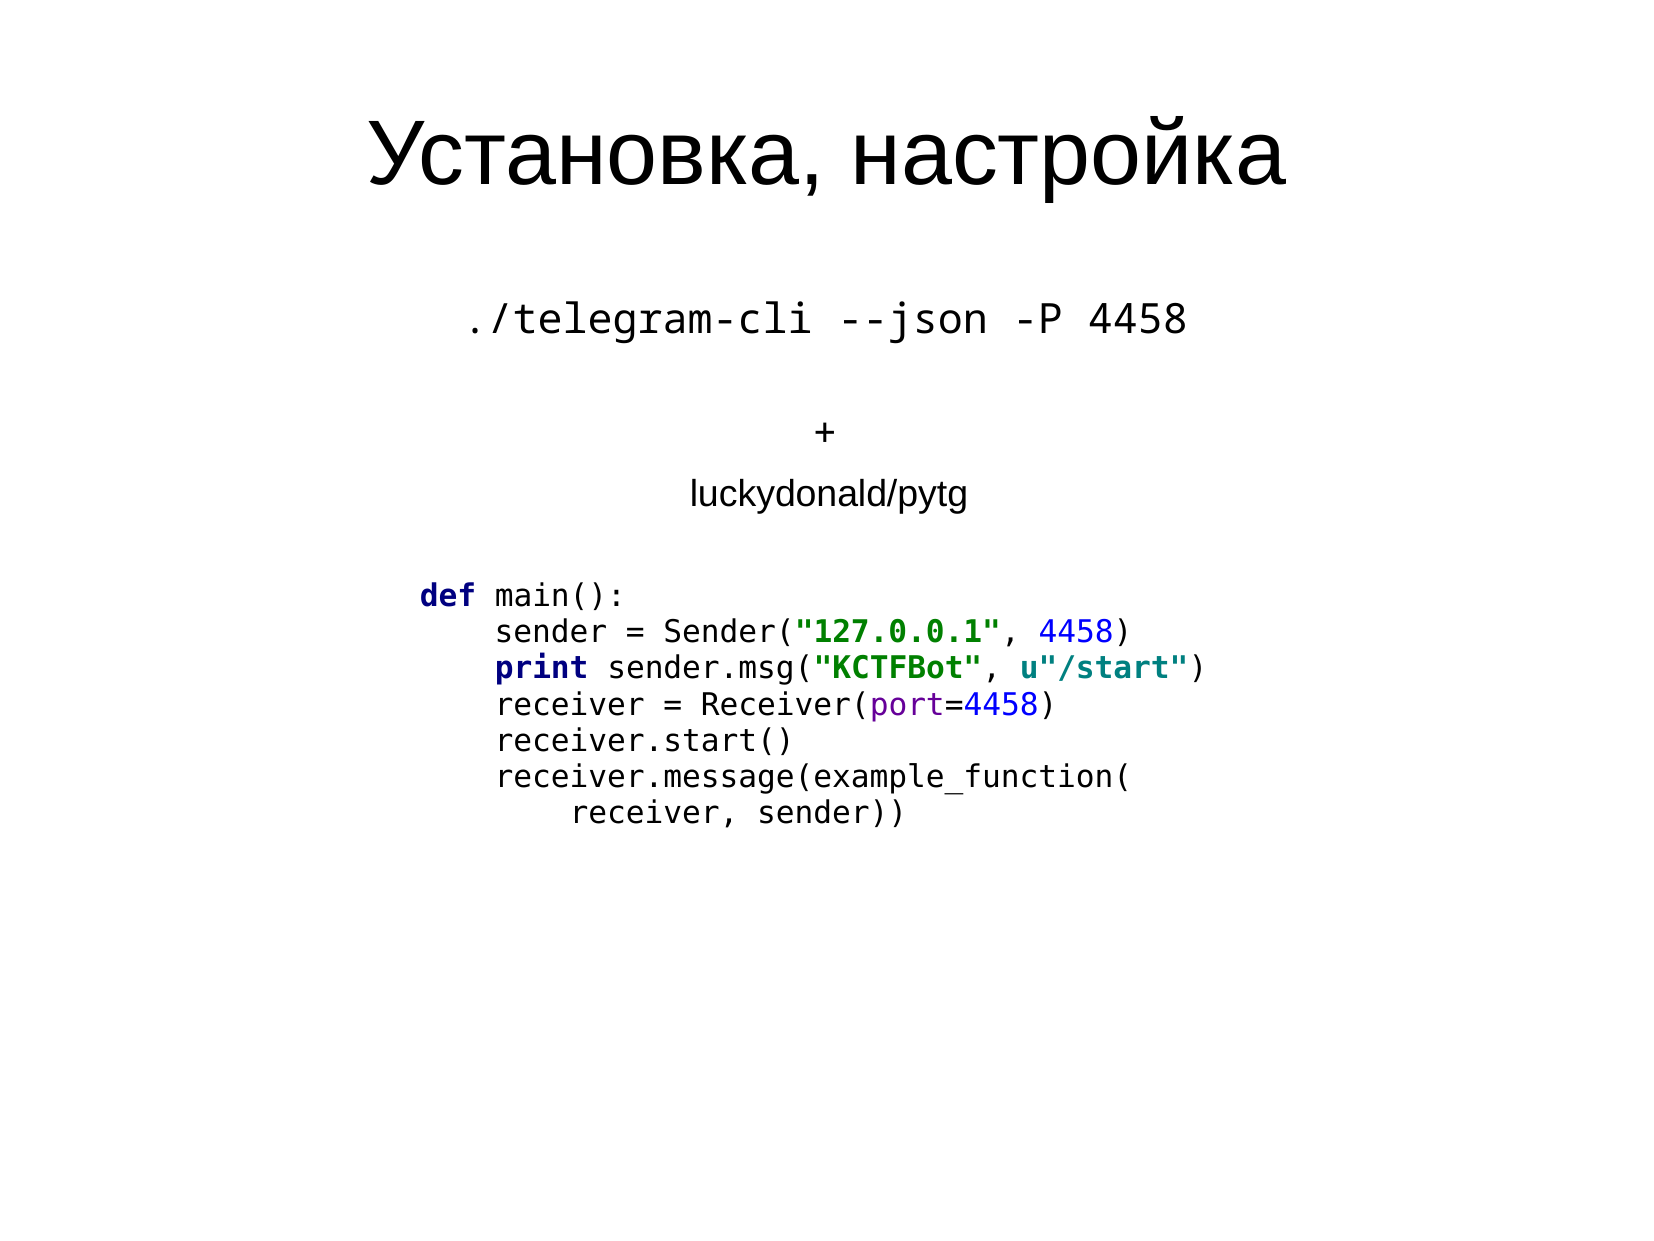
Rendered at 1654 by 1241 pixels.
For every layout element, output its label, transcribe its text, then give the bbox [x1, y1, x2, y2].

text_box ./telegram-cli --json -P 4458 + [75, 281, 1576, 443]
title Установка, настройка [82, 49, 1571, 257]
text_box def main(): sender = Sender("127.0.0.1", 4458) print sender.msg("KCTFBot", u"/start") receiver = Receiver(port=4458) receiver.start() receiver.message(example_function( receiver, sender)) [405, 570, 1251, 842]
text_box luckydonald/pytg [675, 465, 984, 522]
